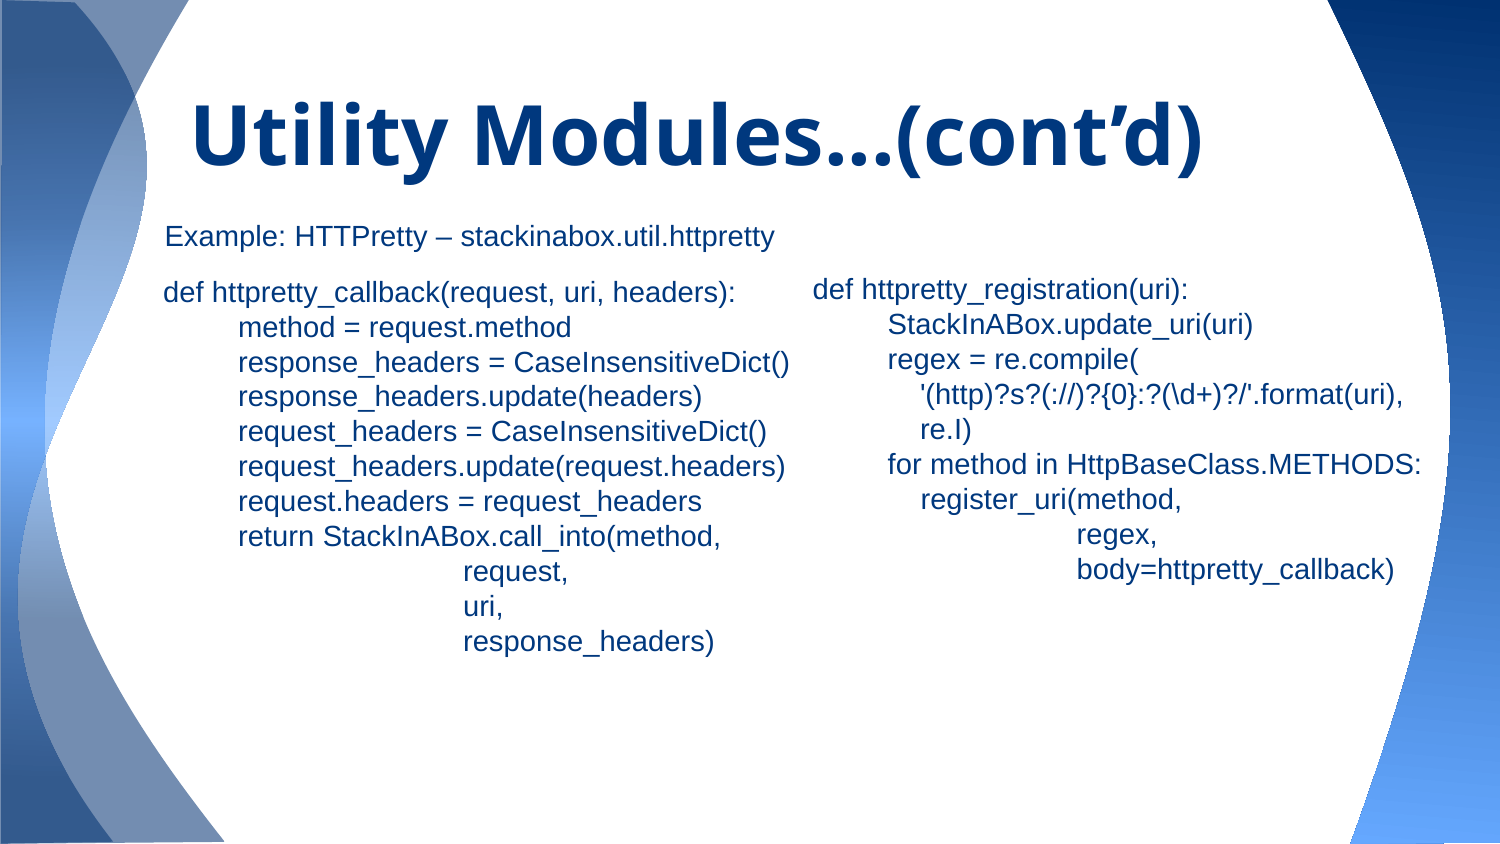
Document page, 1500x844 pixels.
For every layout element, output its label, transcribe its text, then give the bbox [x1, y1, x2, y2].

text_box Example: HTTPretty – stackinabox.util.httpretty [149, 202, 1170, 270]
title Utility Modules...(cont’d) [174, 33, 1474, 197]
text_box def httpretty_registration(uri): StackInABox.update_uri(uri) regex = re.compile( '(http)?s?(://)?{0}:?(\d+)?/'.format(uri), re.I) for method in HttpBaseClass.METHODS: register_uri(method, regex, body=httpretty_callback) [797, 255, 1467, 597]
text_box def httpretty_callback(request, uri, headers): method = request.method response_headers = CaseInsensitiveDict() response_headers.update(headers) request_headers = CaseInsensitiveDict() request_headers.update(request.headers) request.headers = request_headers return StackInABox.call_into(method, request, uri, response_headers) [148, 257, 901, 844]
